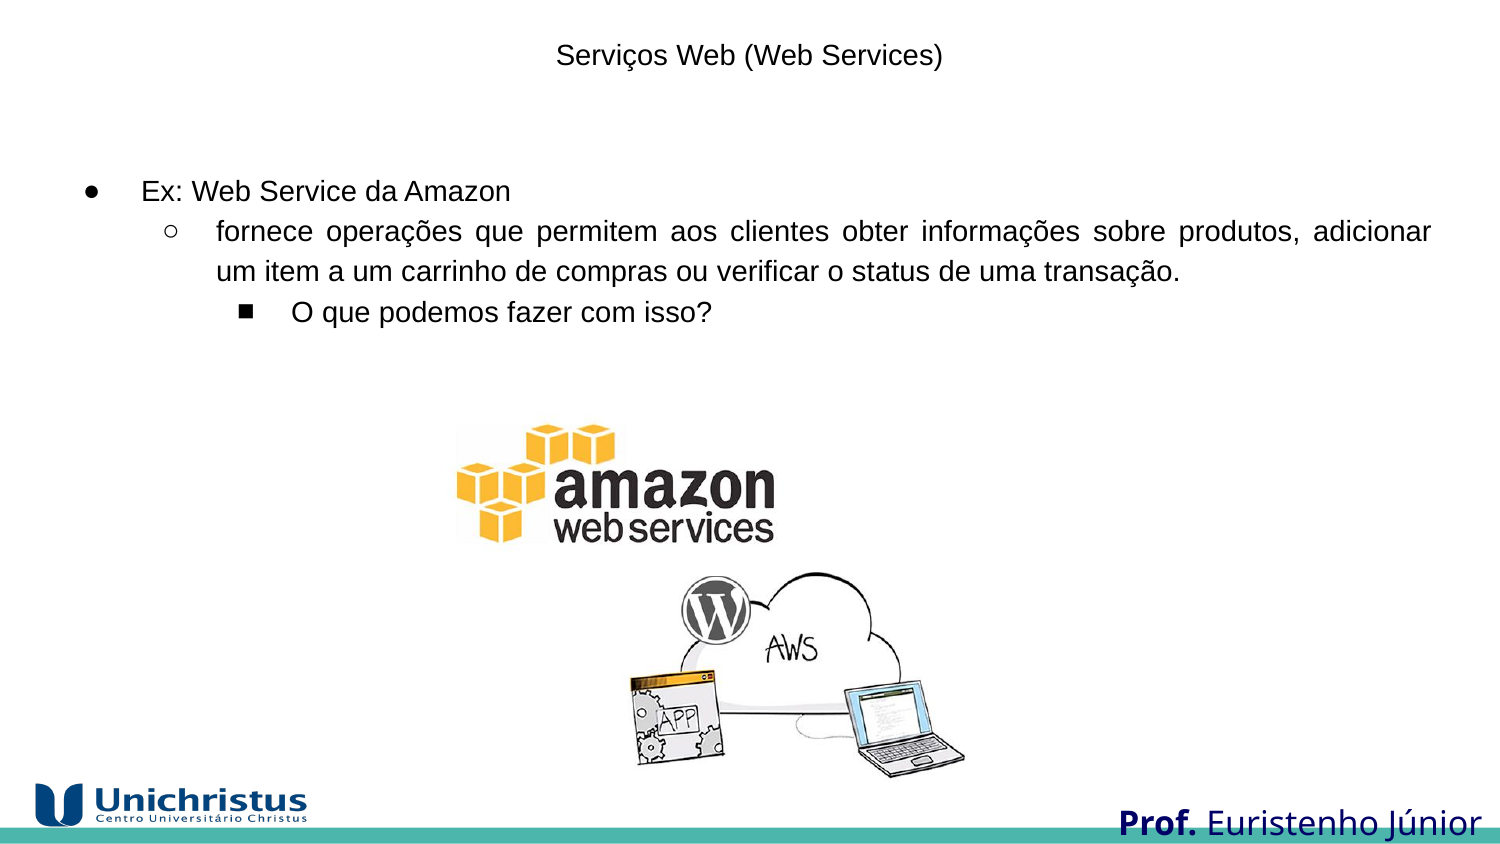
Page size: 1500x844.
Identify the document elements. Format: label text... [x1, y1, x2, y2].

title Serviços Web (Web Services) [51, 20, 1449, 137]
picture [396, 400, 1018, 789]
list Ex: Web Service da Amazon fornece operações que permitem aos clientes obter informações sobre produtos, adicionar um item a um carrinho de compras ou verificar o status de uma transação. O que podemos fazer com isso? [51, 152, 1449, 750]
picture [31, 781, 311, 828]
text_box Prof. Euristenho Júnior [1103, 791, 1500, 844]
